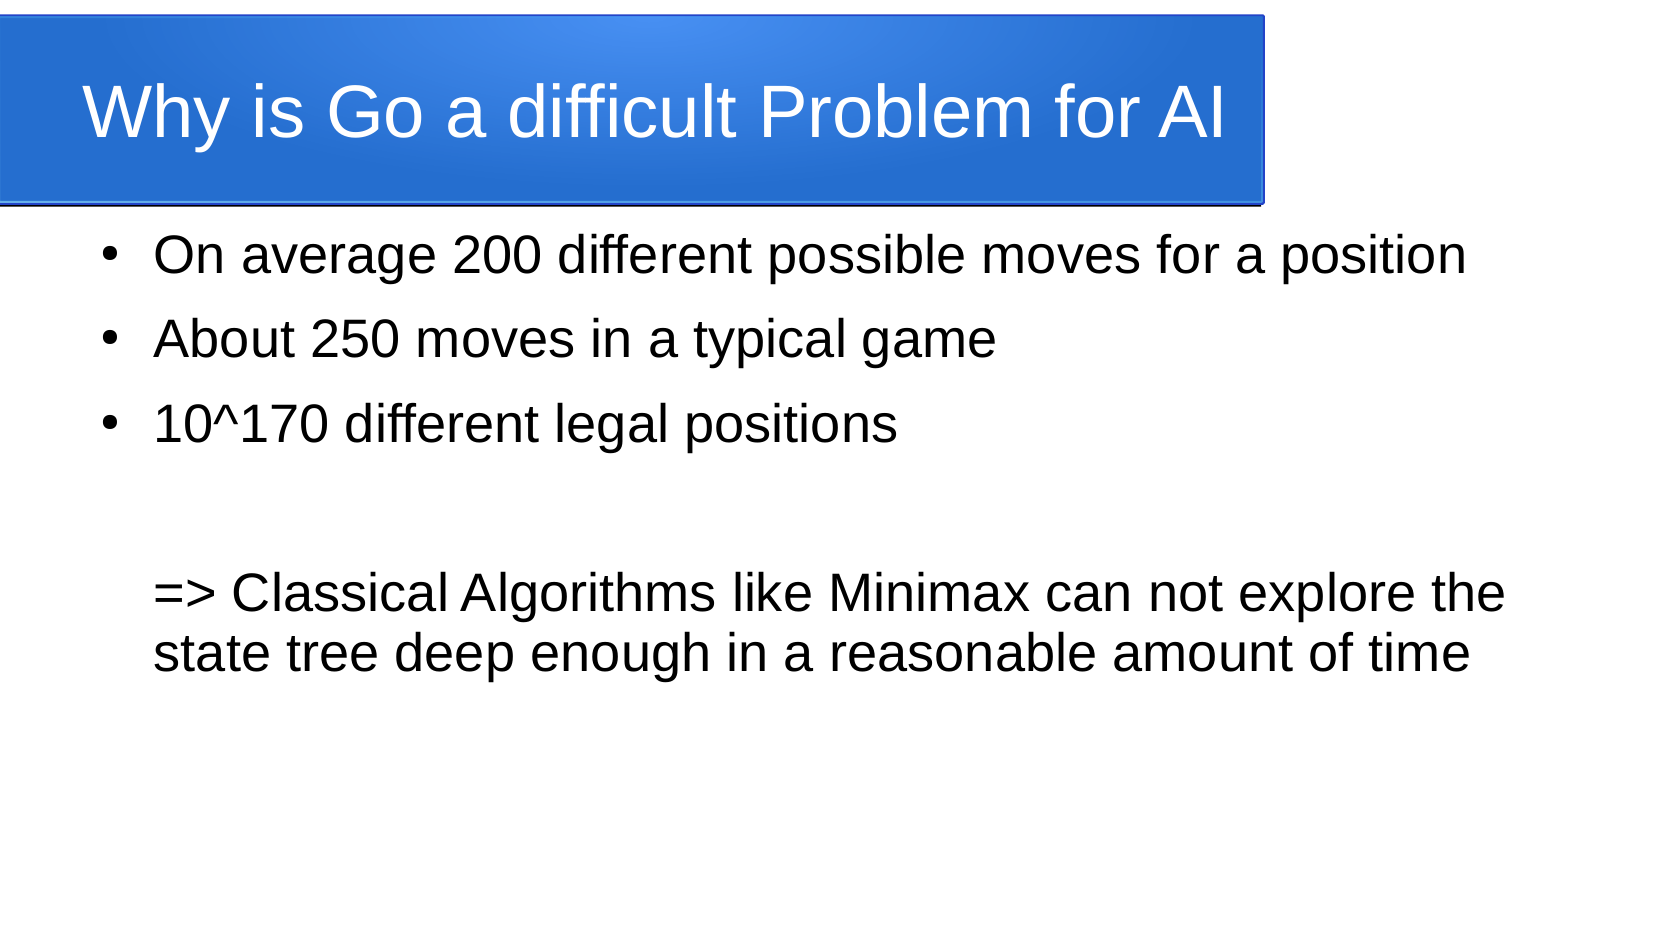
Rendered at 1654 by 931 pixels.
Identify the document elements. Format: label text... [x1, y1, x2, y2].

list On average 200 different possible moves for a position About 250 moves in a typical game 10^170 different legal positions => Classical Algorithms like Minimax can not explore the state tree deep enough in a reasonable amount of time [82, 224, 1571, 764]
title Why is Go a difficult Problem for AI [82, 35, 1235, 189]
